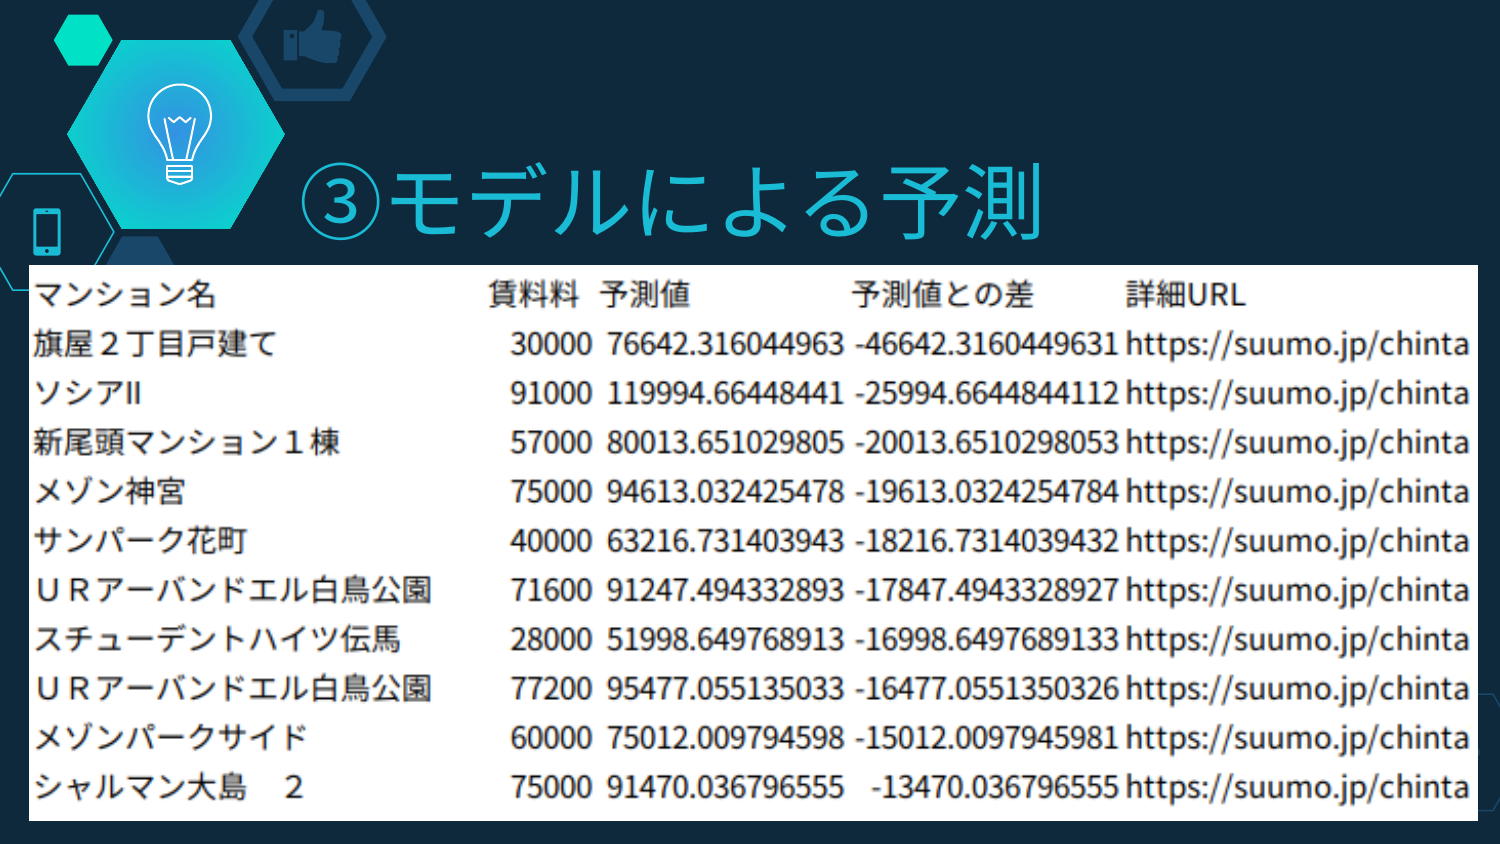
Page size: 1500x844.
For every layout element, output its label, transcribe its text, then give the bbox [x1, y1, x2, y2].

picture [29, 265, 1478, 821]
title ③モデルによる予測 [284, 134, 1312, 241]
